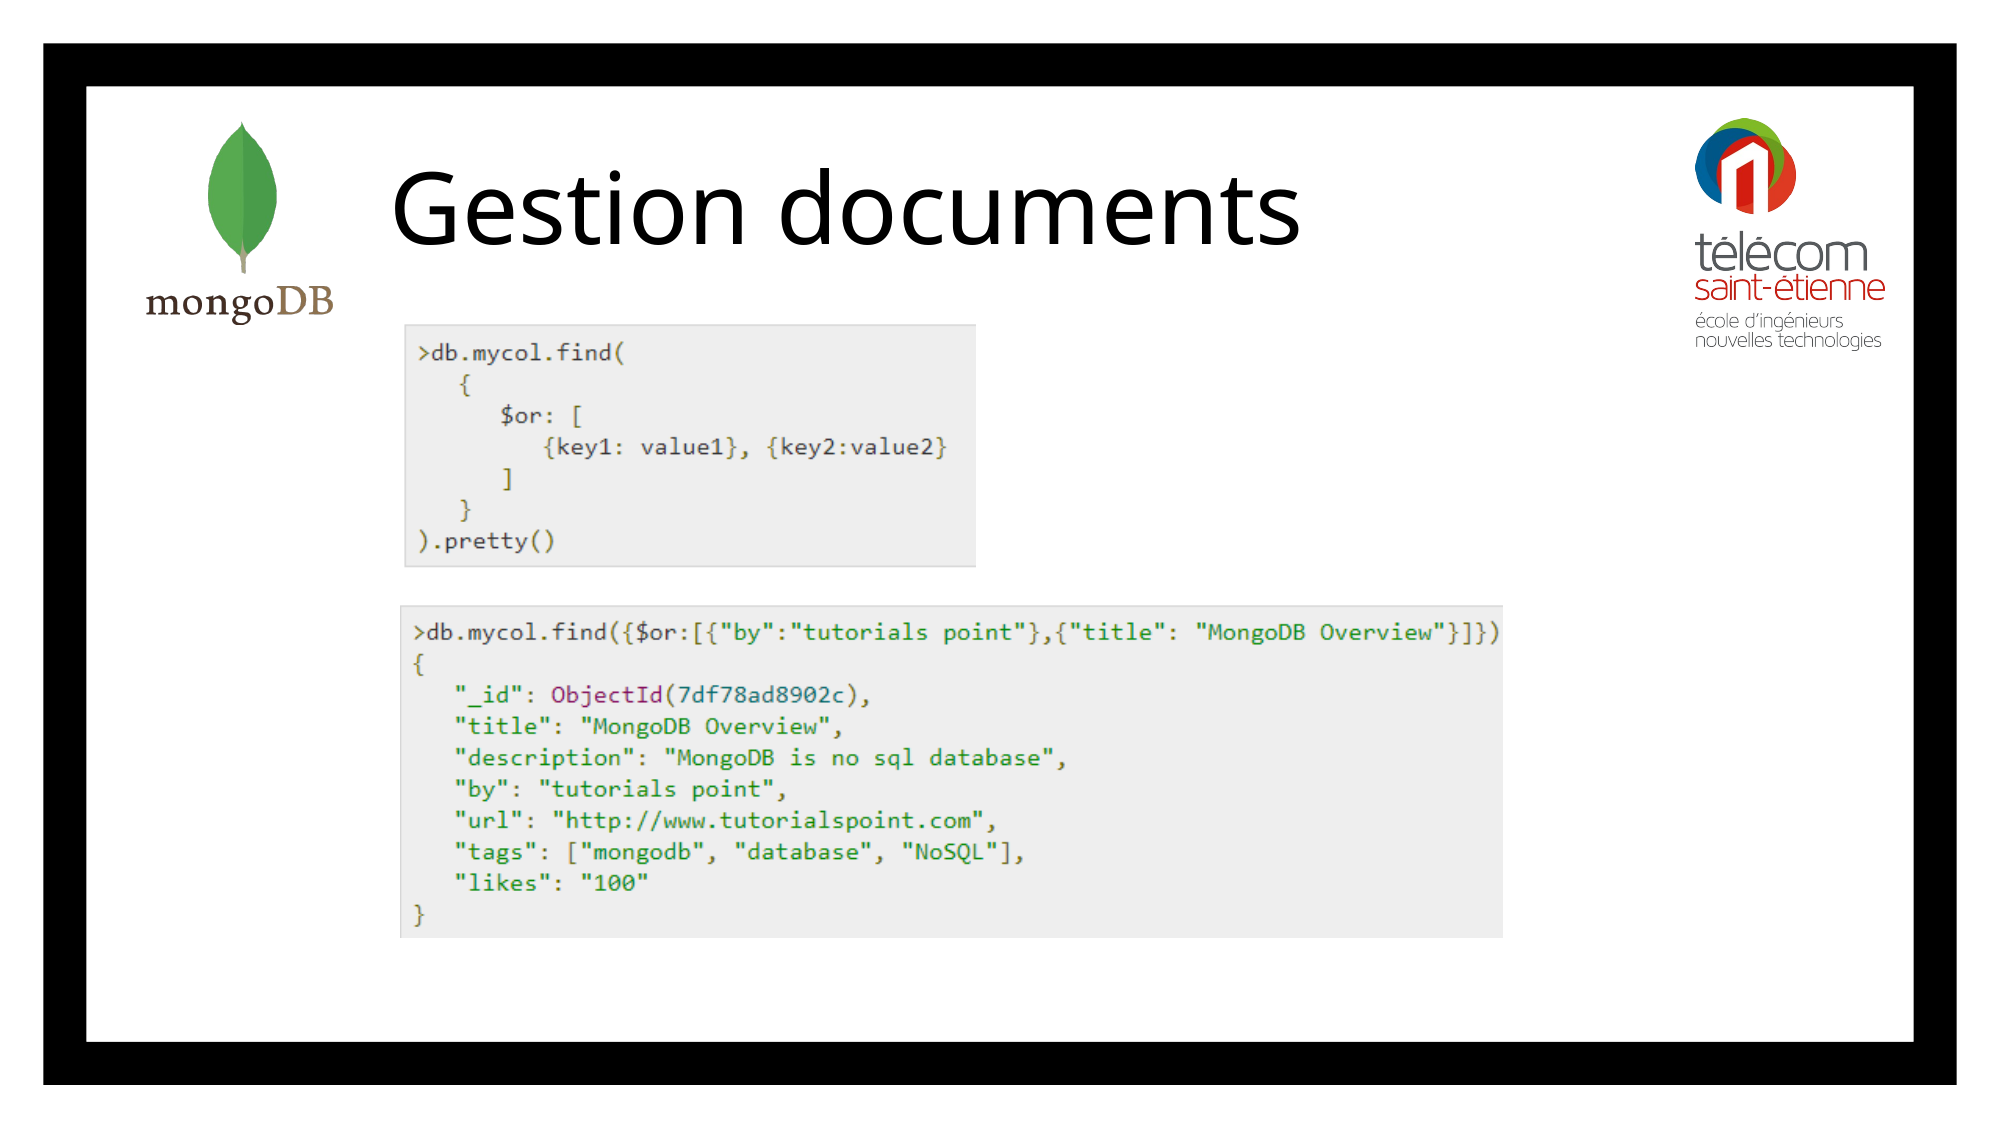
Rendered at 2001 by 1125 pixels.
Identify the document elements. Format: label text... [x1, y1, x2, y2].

picture [400, 604, 1503, 938]
picture [400, 323, 976, 569]
picture [145, 121, 333, 325]
picture [1715, 134, 1730, 138]
picture [1695, 118, 1885, 351]
title Gestion documents [369, 138, 1849, 304]
